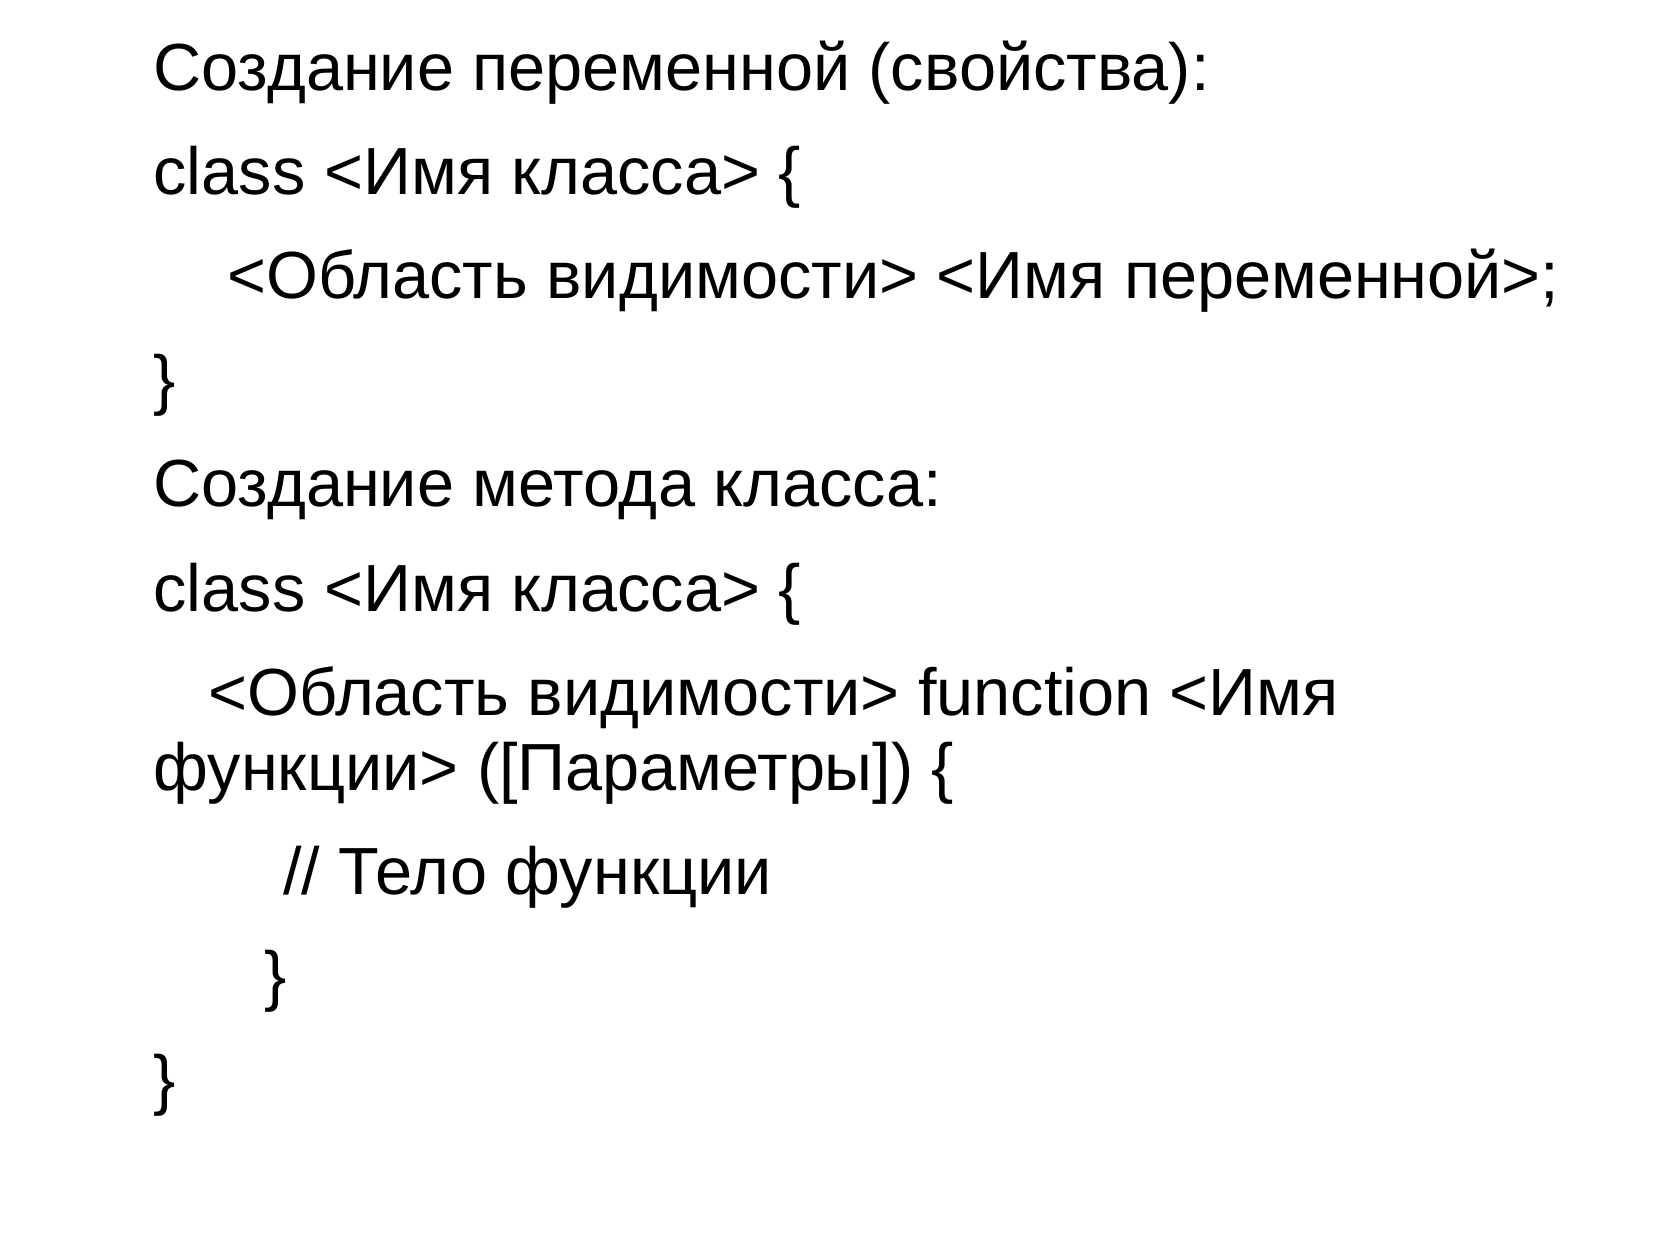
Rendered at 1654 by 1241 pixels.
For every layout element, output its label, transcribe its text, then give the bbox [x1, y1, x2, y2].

list Создание переменной (свойства): class <Имя класса> { <Область видимости> <Имя переменной>; } Создание метода класса: class <Имя класса> { <Область видимости> function <Имя функции> ([Параметры]) { // Тело функции } } [82, 29, 1571, 1211]
